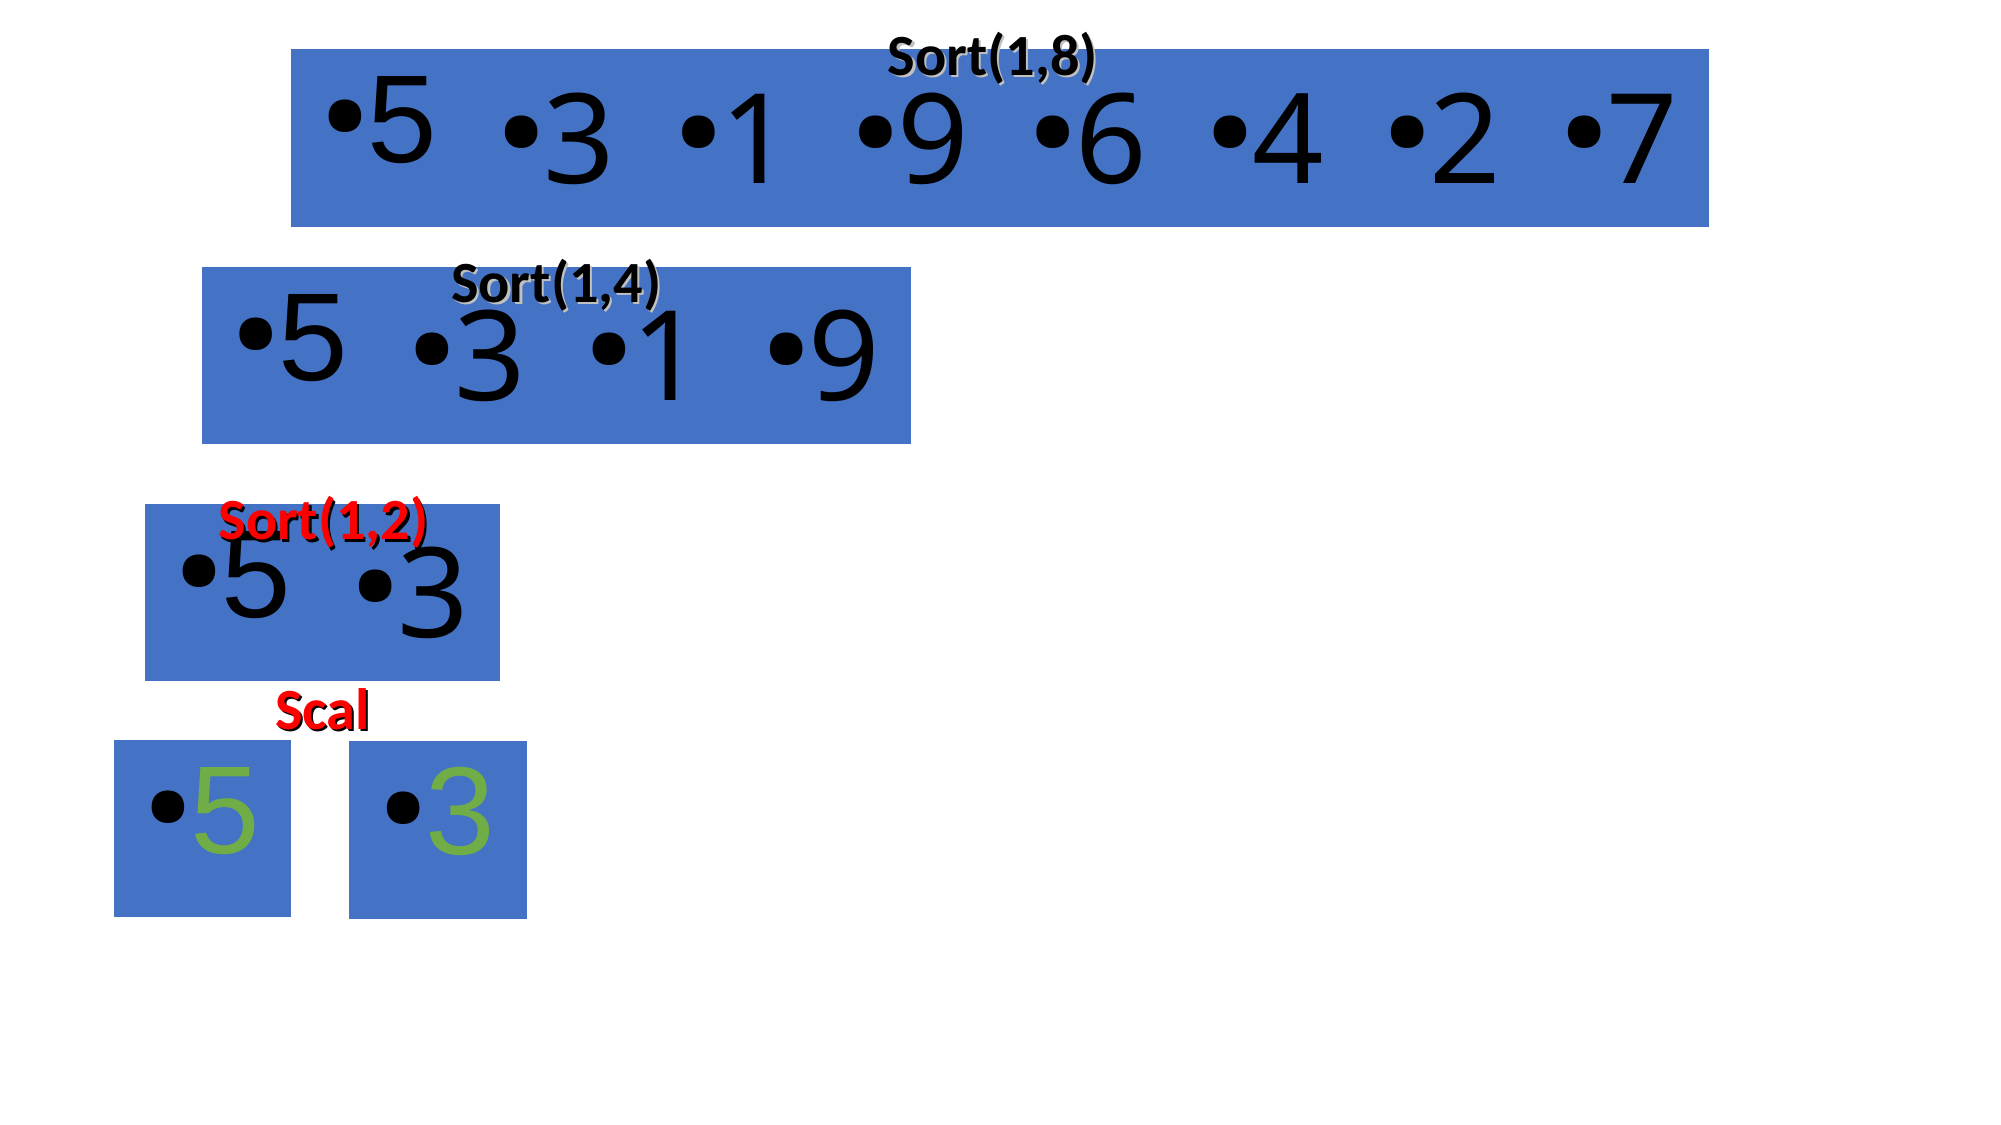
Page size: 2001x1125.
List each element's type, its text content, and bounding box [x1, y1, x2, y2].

table_header 6 [1000, 49, 1177, 227]
table_header 3 [379, 267, 556, 444]
table_header 5 [145, 504, 323, 681]
table_header 9 [823, 49, 1000, 227]
table_header 9 [733, 267, 911, 444]
text_box Sort(1,8) [873, 9, 1113, 94]
table_header 9 [914, 102, 951, 141]
table_header 6 [1093, 136, 1130, 175]
table_header 5 [202, 267, 379, 444]
text_box Sort(1,4) [436, 236, 677, 321]
table_header 3 [323, 504, 500, 681]
table_header 3 [349, 741, 527, 919]
table_header 7 [1531, 49, 1709, 227]
table_header 5 [114, 740, 291, 917]
text_box Scal [260, 663, 385, 748]
table_header 1 [556, 267, 733, 444]
table_header 1 [646, 49, 823, 227]
table_header 5 [291, 49, 468, 227]
table_header 2 [1354, 49, 1531, 227]
text_box Sort(1,2) [203, 474, 444, 559]
table_header 3 [468, 49, 646, 227]
table_header 4 [1177, 49, 1354, 227]
